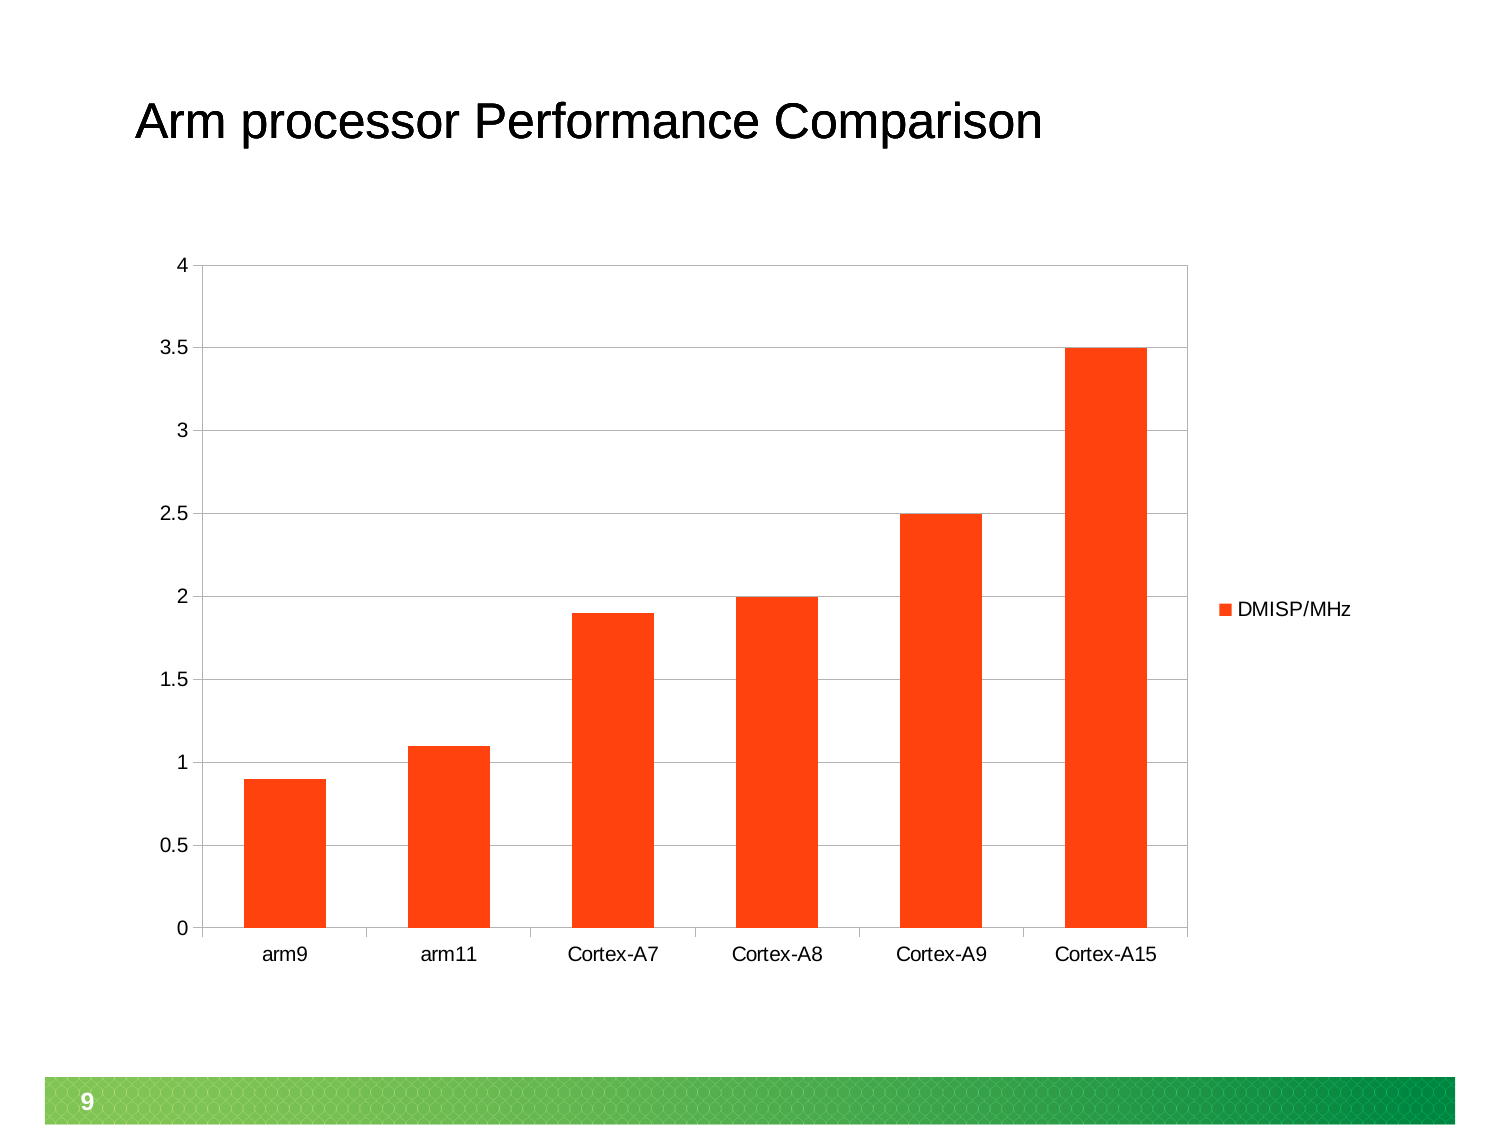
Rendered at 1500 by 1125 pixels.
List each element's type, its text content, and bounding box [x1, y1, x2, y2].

picture [44, 1077, 1456, 1125]
chart [135, 238, 1372, 982]
title Arm processor Performance Comparison [135, 42, 1372, 205]
